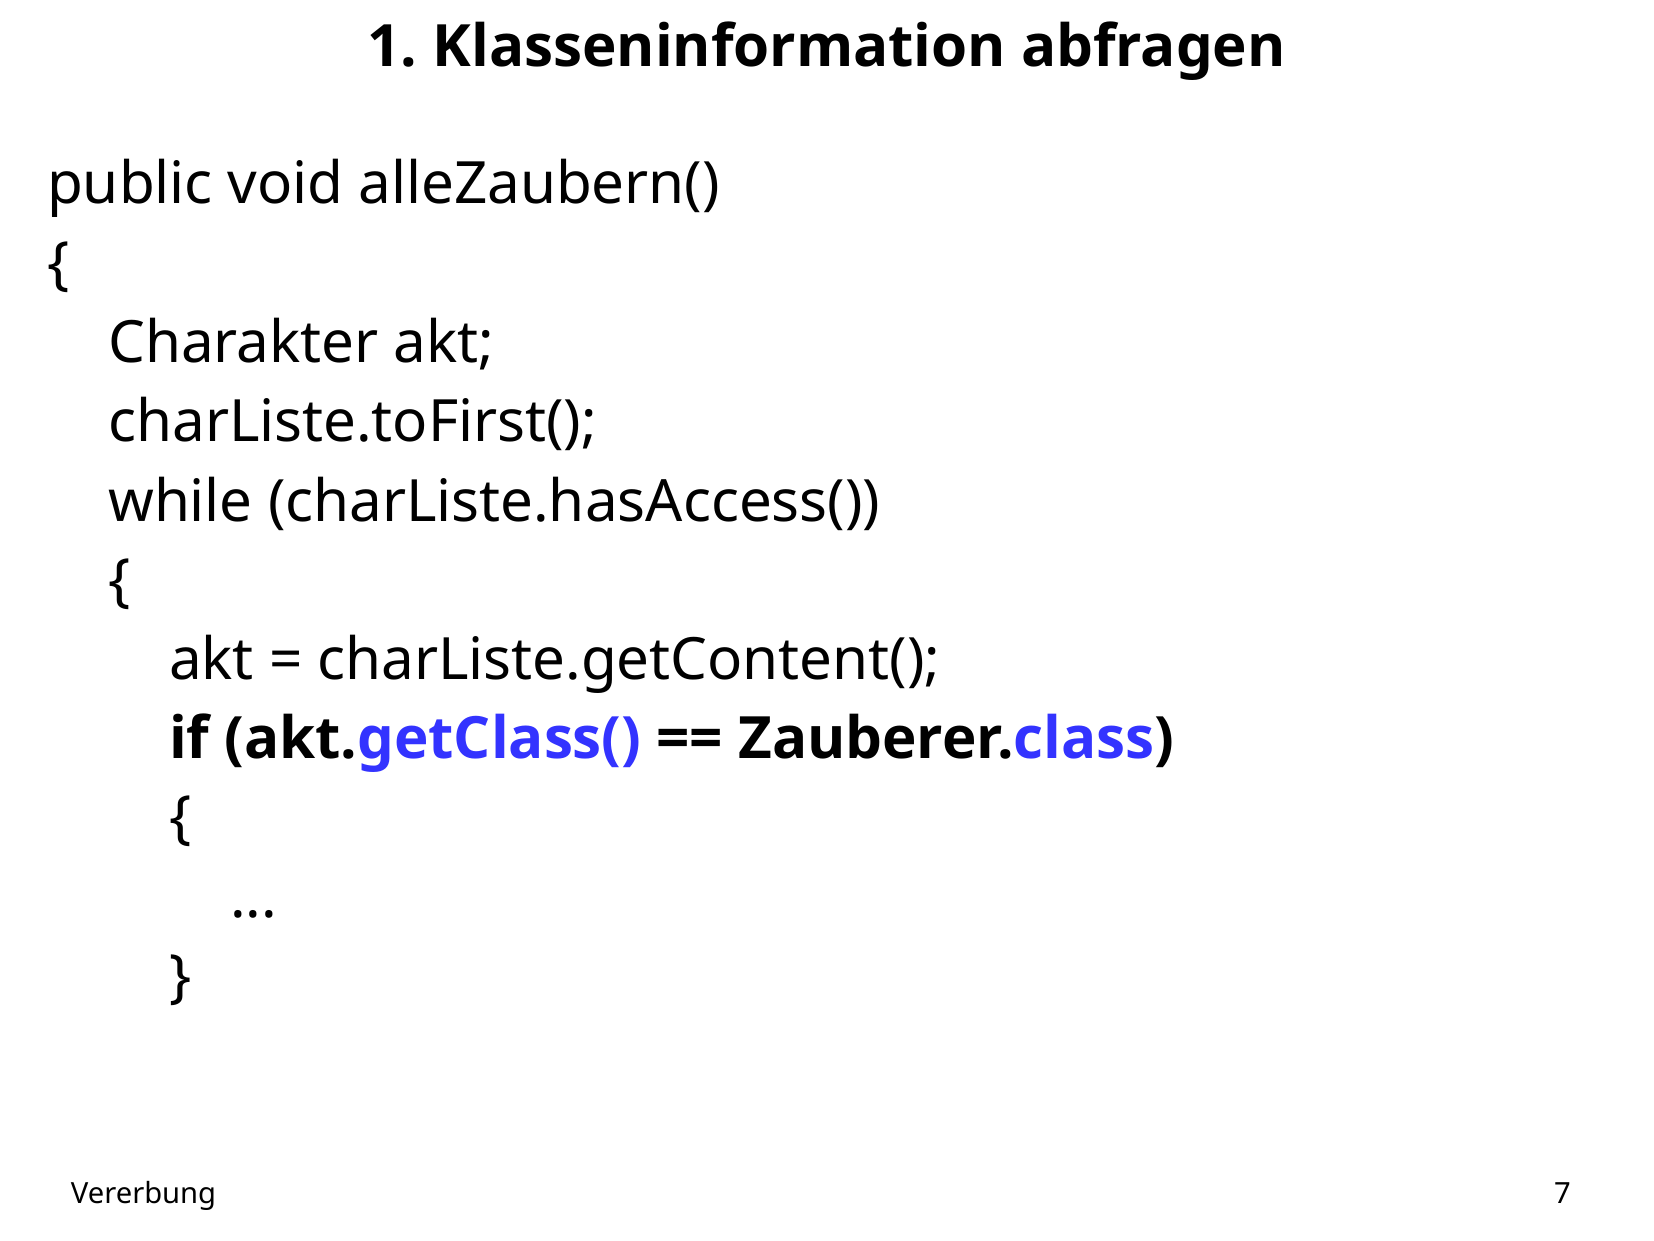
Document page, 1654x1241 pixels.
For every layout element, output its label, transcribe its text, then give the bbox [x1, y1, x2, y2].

title 1. Klasseninformation abfragen [0, 5, 1654, 83]
list public void alleZaubern() { Charakter akt; charListe.toFirst(); while (charListe.hasAccess()) { akt = charListe.getContent(); if (akt.getClass() == Zauberer.class) { ... } [47, 141, 1619, 1158]
